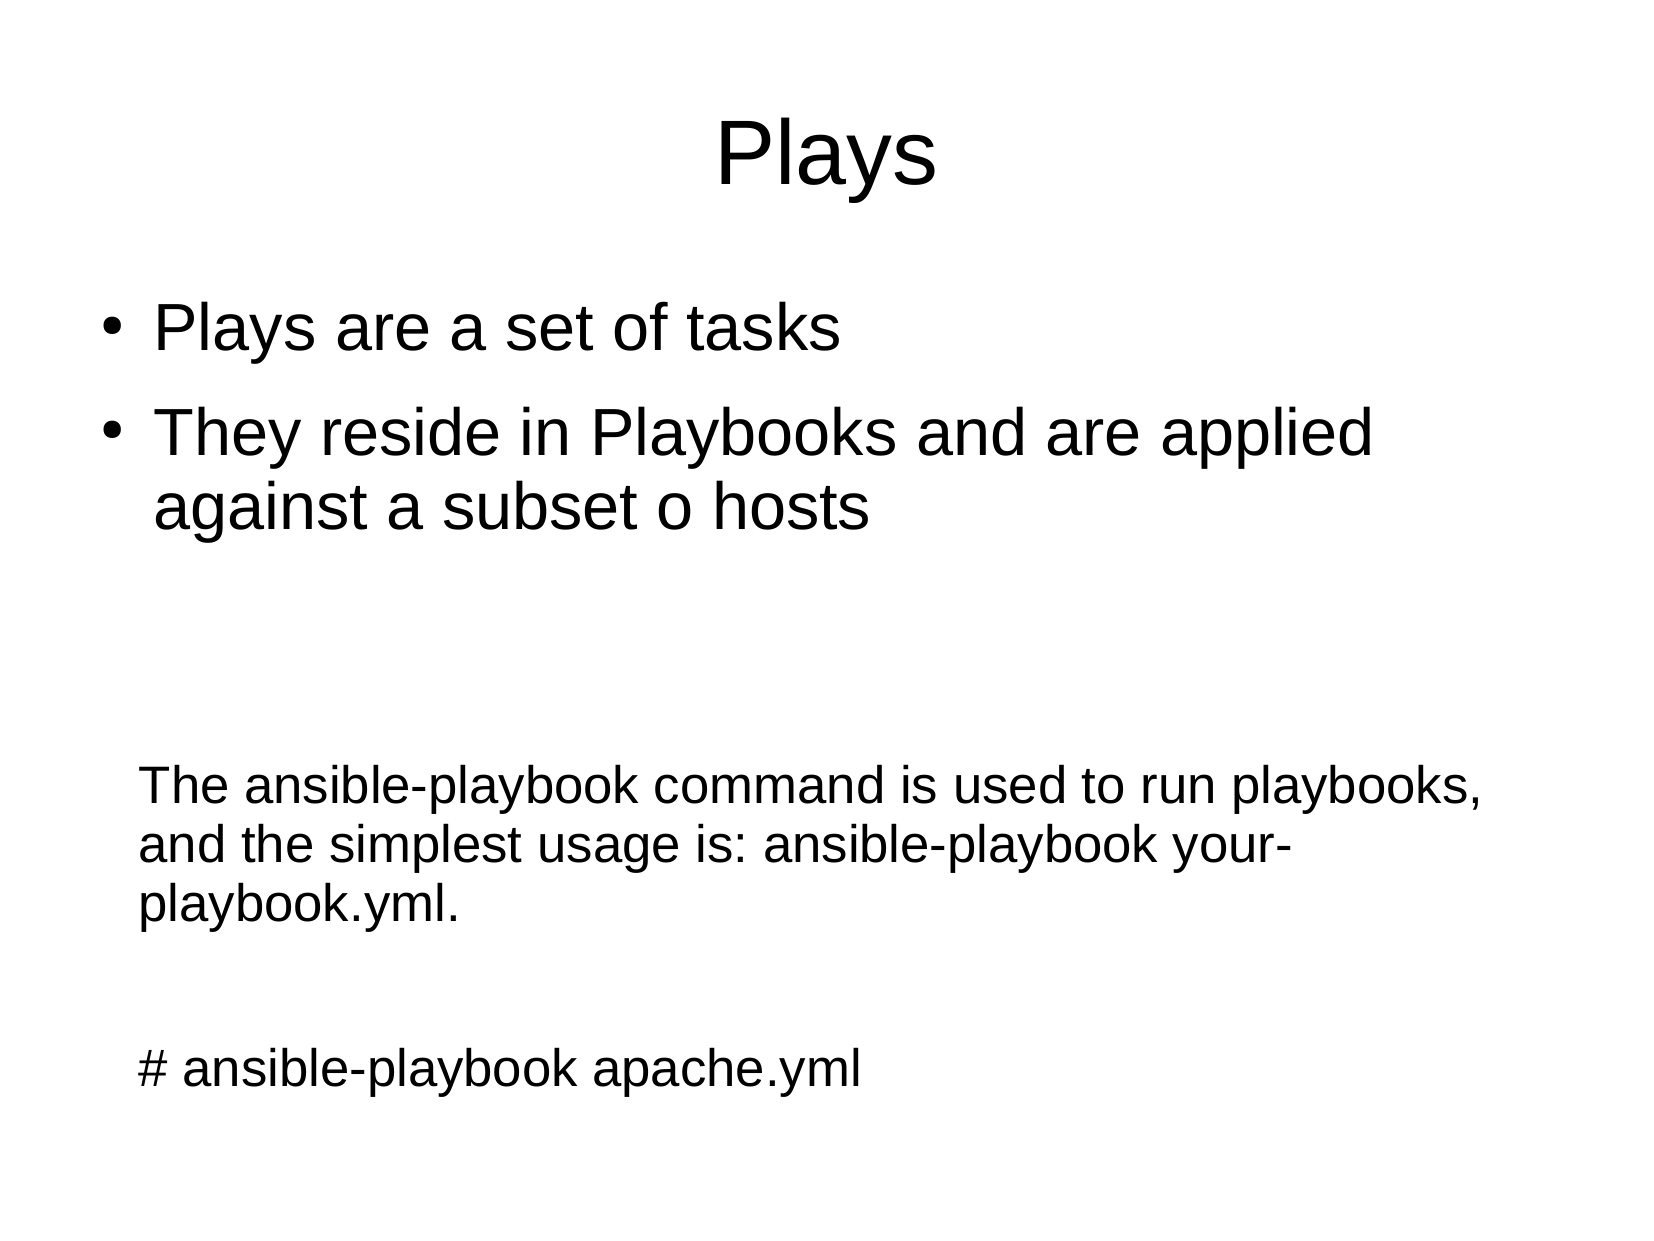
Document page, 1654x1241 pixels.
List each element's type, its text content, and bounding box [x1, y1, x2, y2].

list Plays are a set of tasks They reside in Playbooks and are applied against a subset o hosts [82, 290, 1571, 634]
list The ansible-playbook command is used to run playbooks, and the simplest usage is: ansible-playbook your-playbook.yml. # ansible-playbook apache.yml [82, 755, 1571, 1099]
title Plays [82, 49, 1571, 257]
